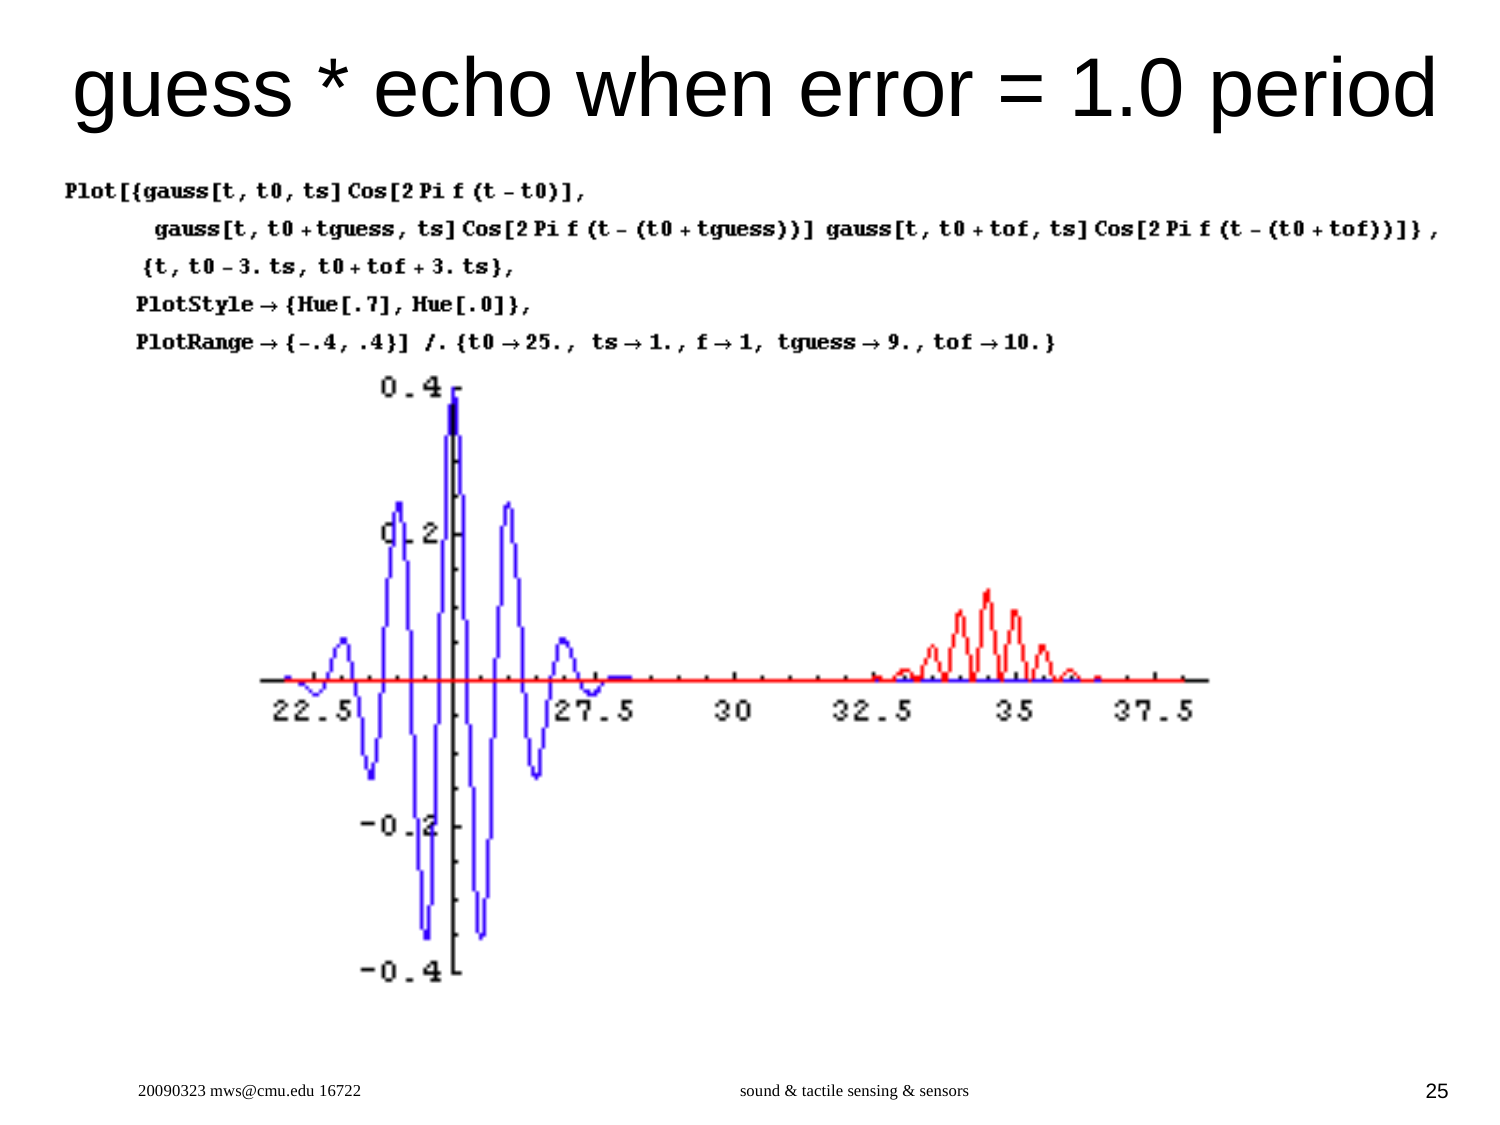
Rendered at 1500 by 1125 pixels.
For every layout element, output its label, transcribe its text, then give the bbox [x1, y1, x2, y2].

picture [237, 374, 1238, 990]
picture [62, 174, 1454, 359]
title guess * echo when error = 1.0 period [37, 24, 1476, 150]
